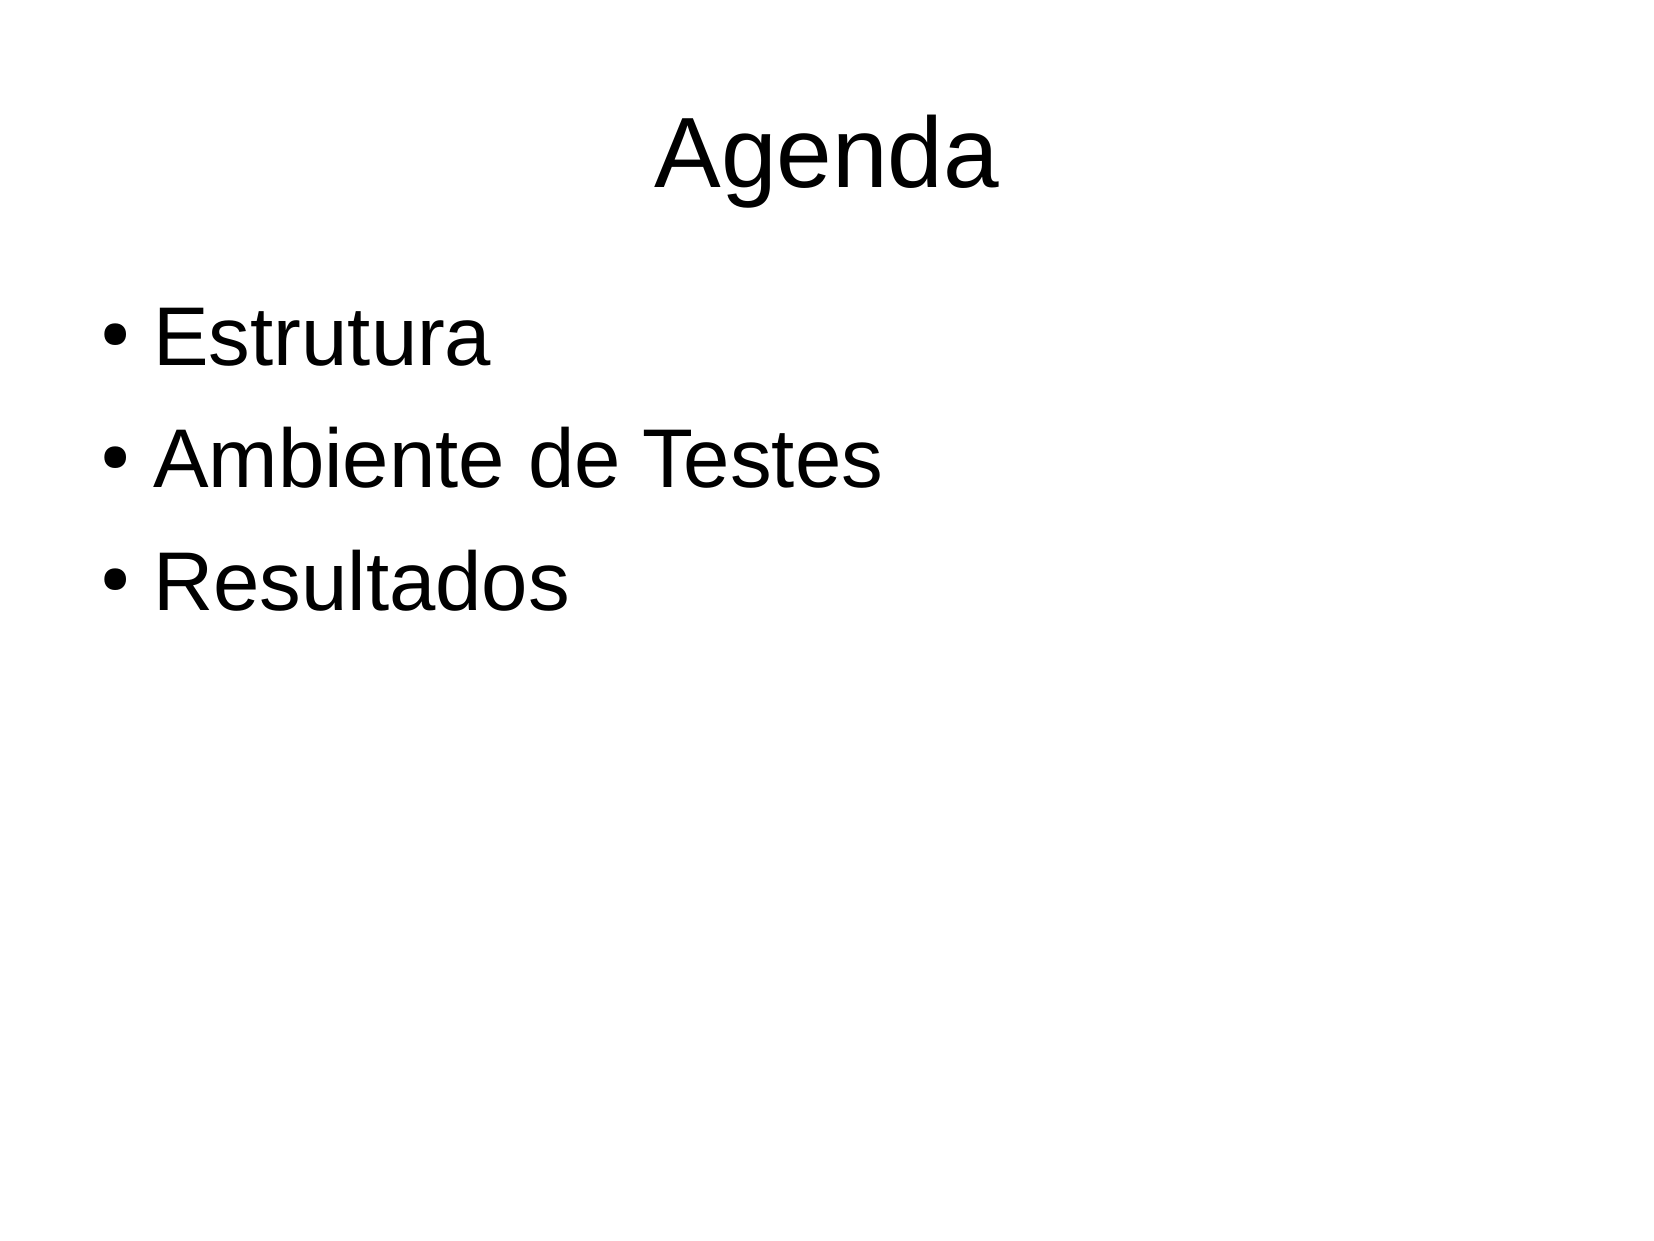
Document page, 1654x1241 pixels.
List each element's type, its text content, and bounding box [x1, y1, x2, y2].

list Estrutura Ambiente de Testes Resultados [82, 290, 1571, 1010]
title Agenda [82, 49, 1571, 257]
